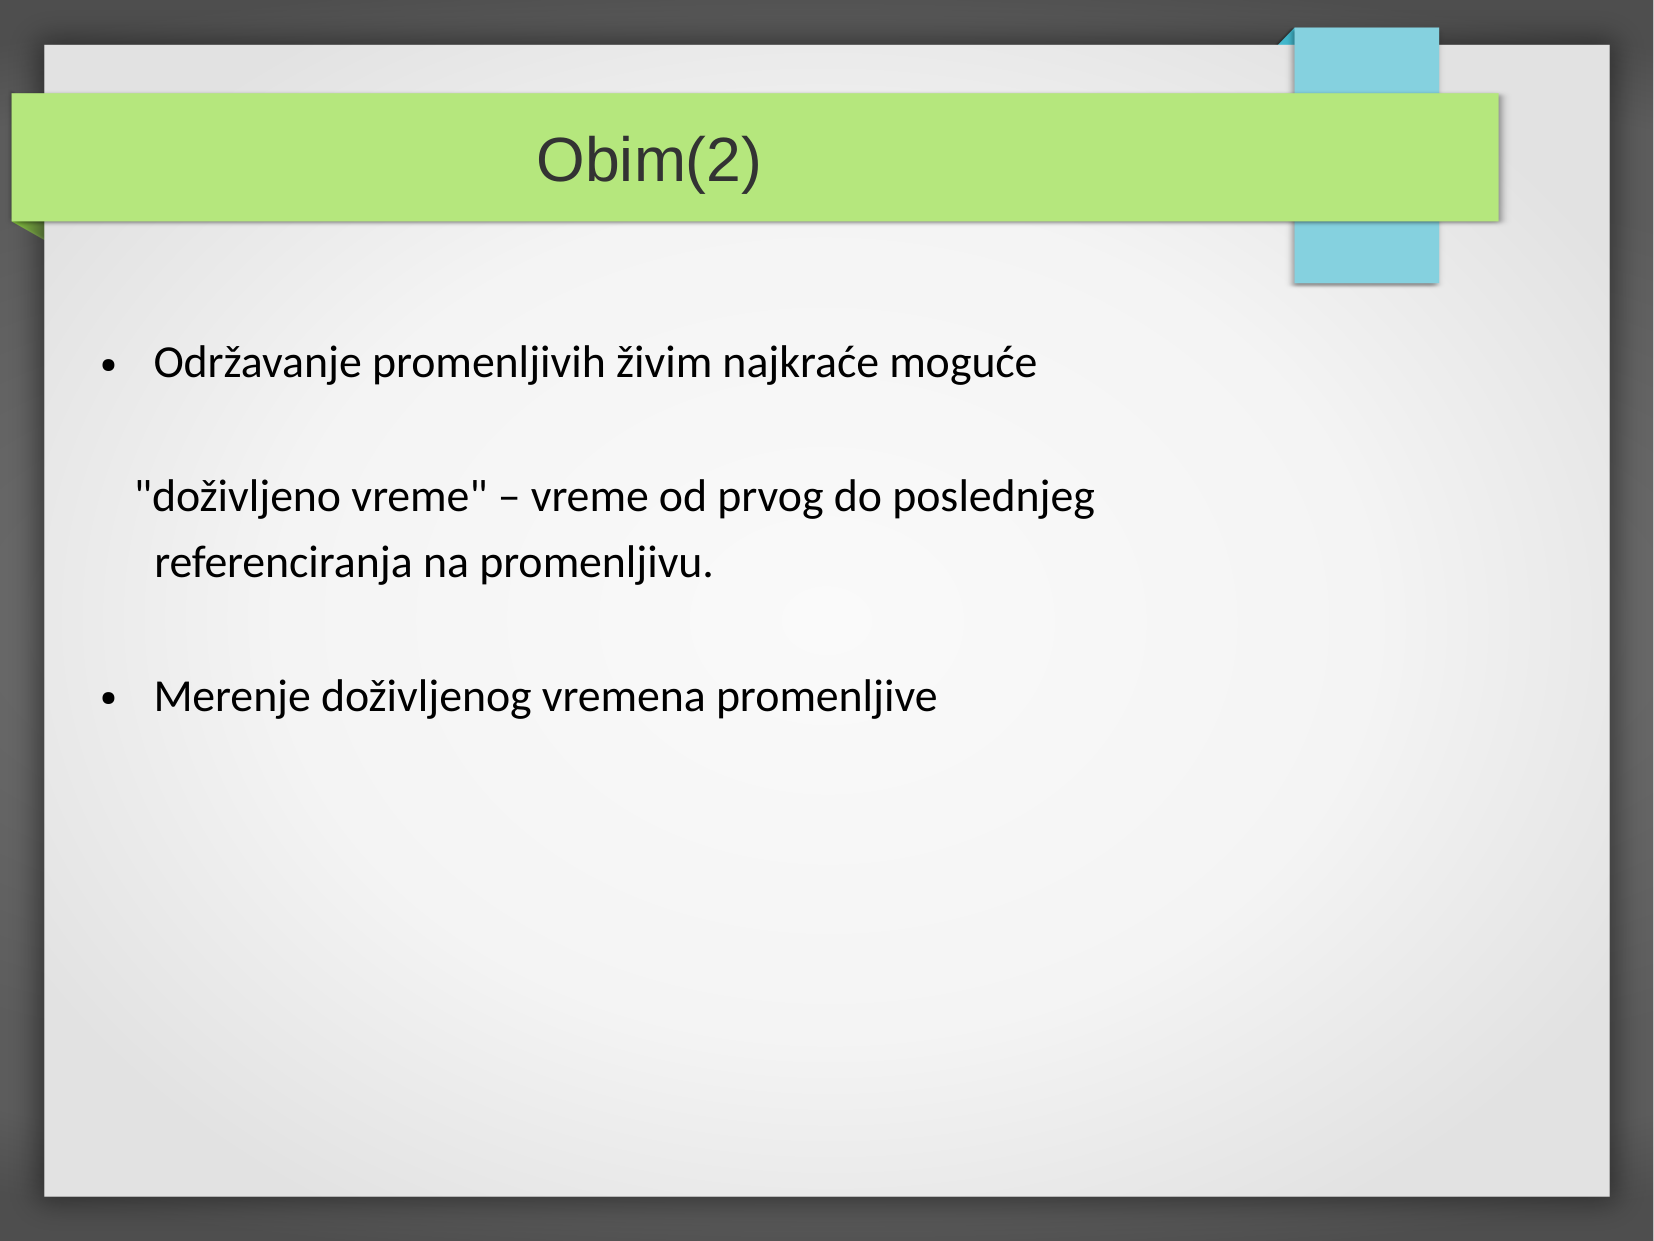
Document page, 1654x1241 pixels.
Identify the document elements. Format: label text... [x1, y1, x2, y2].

title Obim(2) [70, 106, 1229, 213]
list Održavanje promenljivih živim najkraće moguće "doživljeno vreme" – vreme od prvog do poslednjeg referenciranja na promenljivu. Merenje doživljenog vremena promenljive [82, 343, 1538, 1063]
picture [0, 0, 1654, 1241]
